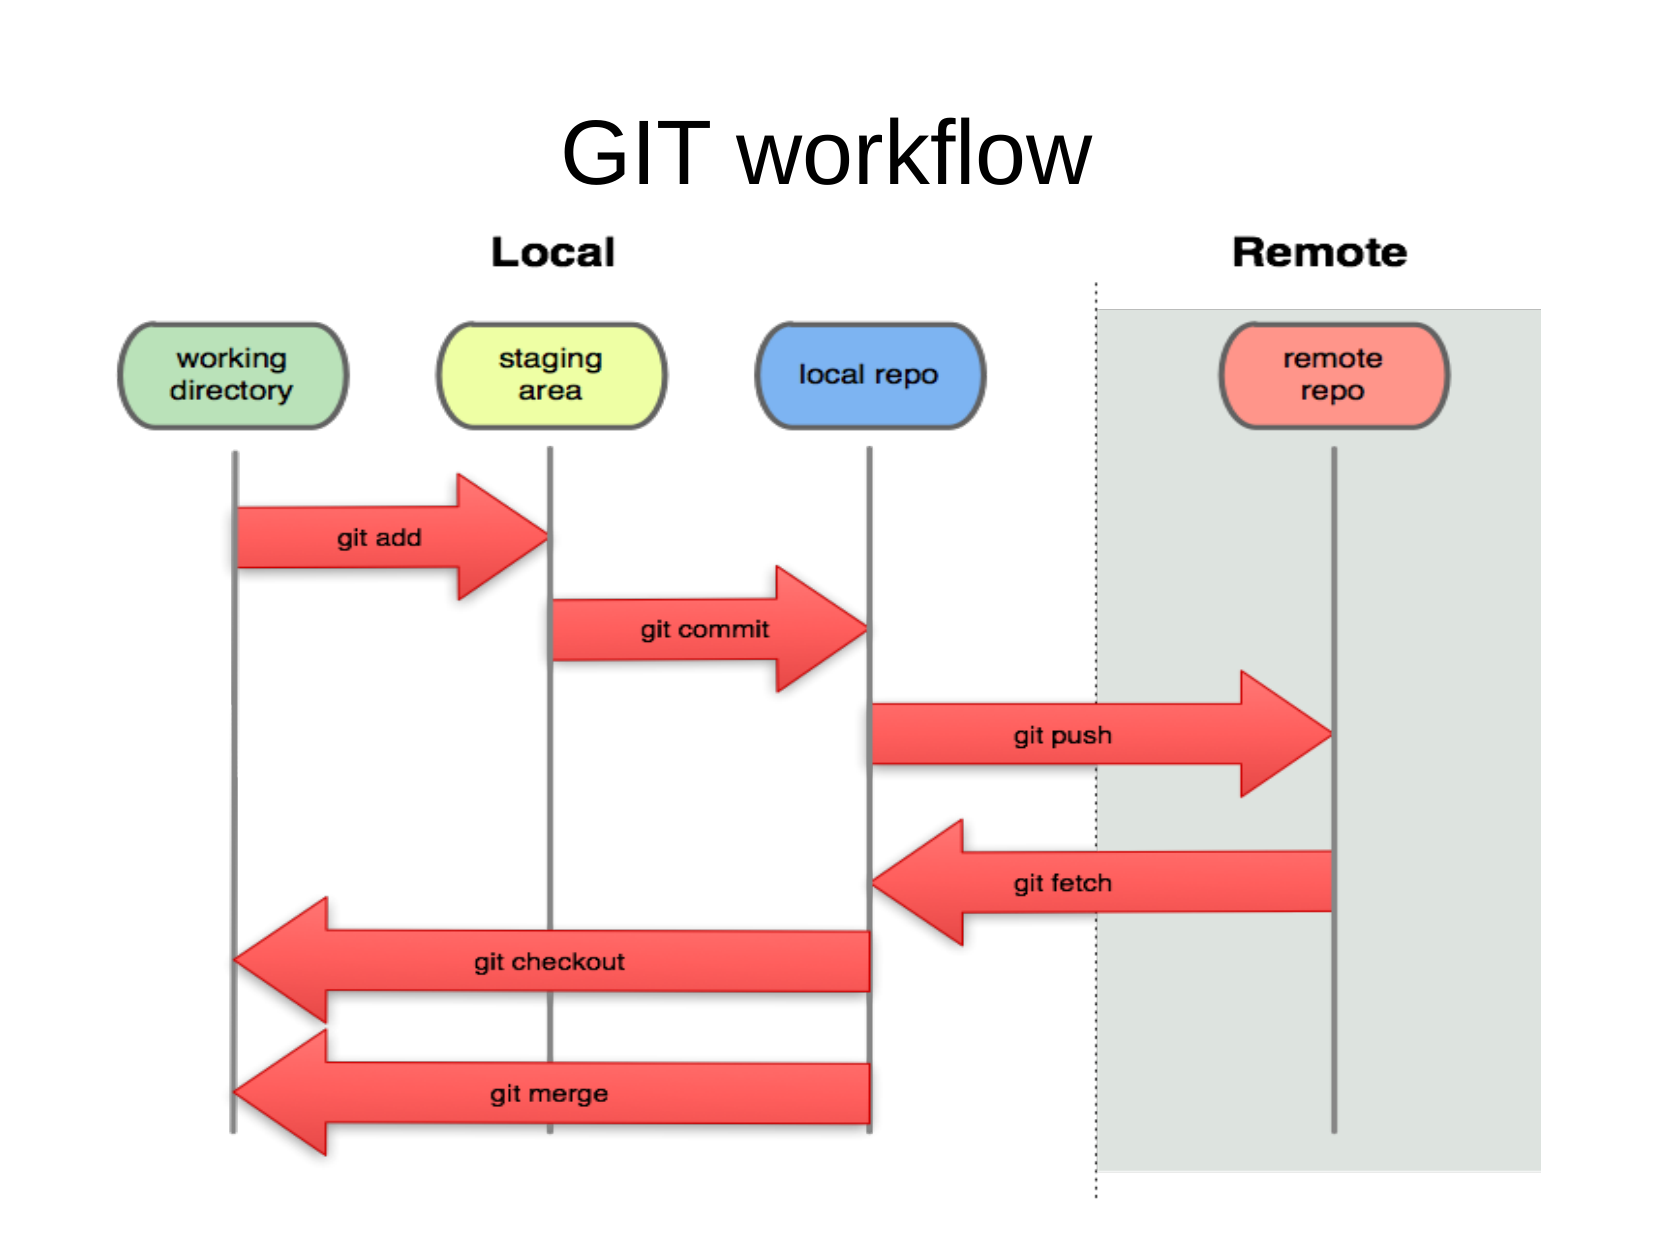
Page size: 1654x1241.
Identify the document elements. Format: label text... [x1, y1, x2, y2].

title GIT workflow [82, 56, 1571, 250]
picture [112, 228, 1541, 1201]
